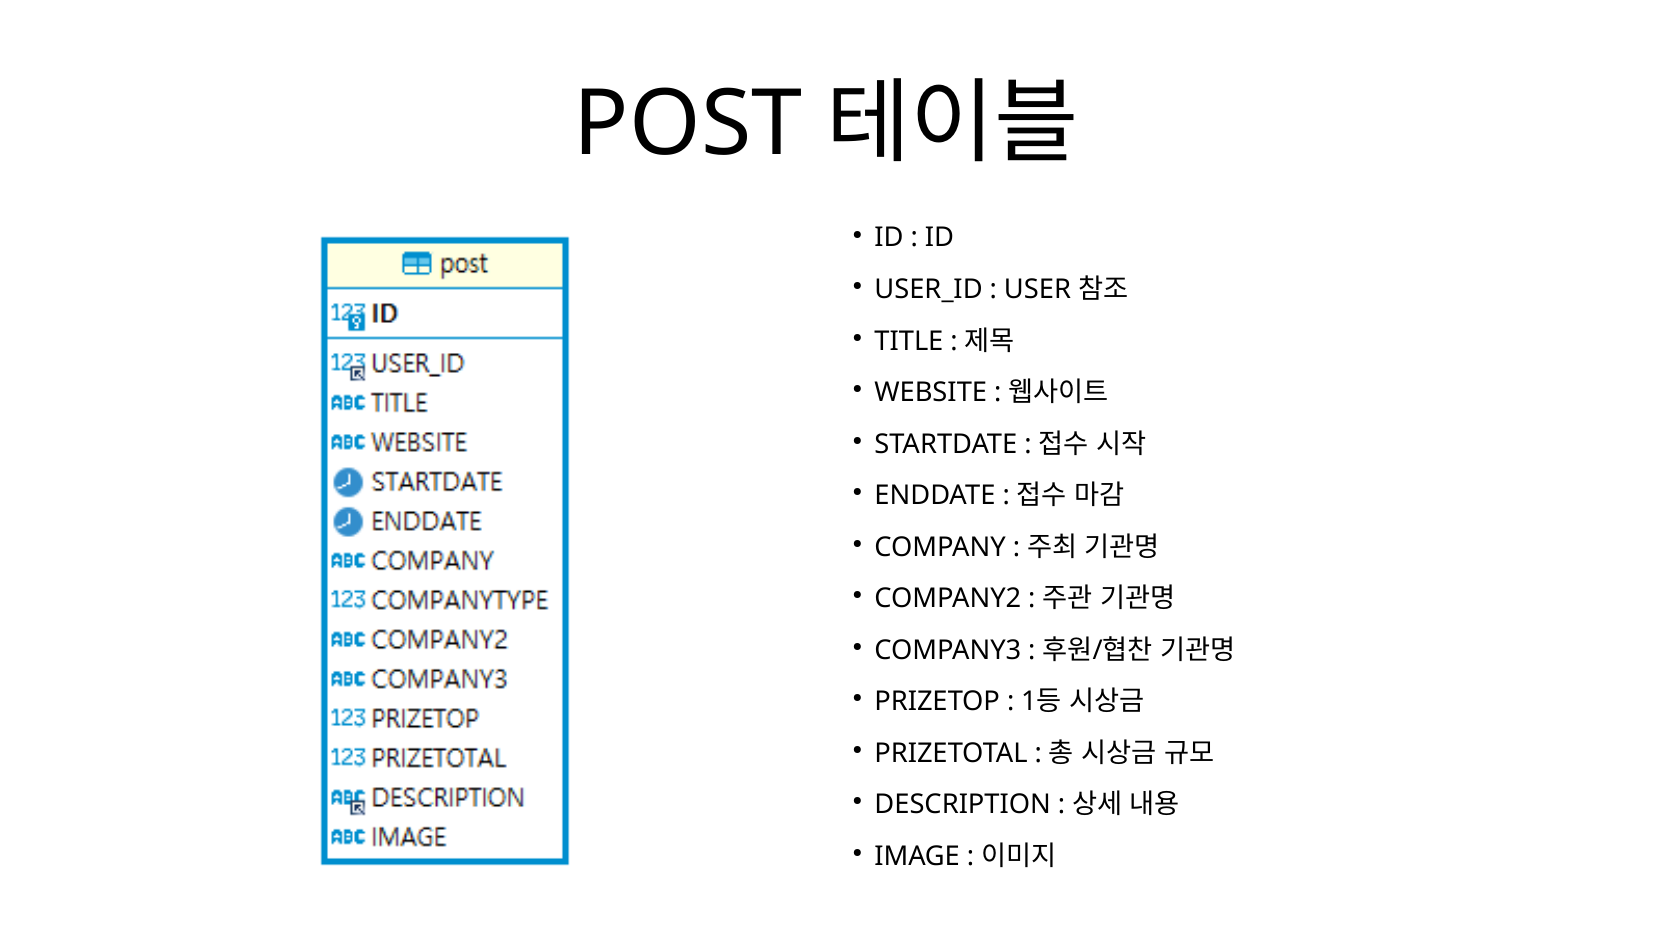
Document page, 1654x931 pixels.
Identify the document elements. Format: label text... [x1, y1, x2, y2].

picture [301, 217, 590, 886]
list ID : ID USER_ID : USER 참조 TITLE : 제목 WEBSITE : 웹사이트 STARTDATE : 접수 시작 ENDDATE : 접수 마감 COMPANY : 주최 기관명 COMPANY2 : 주관 기관명 COMPANY3 : 후원/협찬 기관명 PRIZETOP : 1등 시상금 PRIZETOTAL : 총 시상금 규모 DESCRIPTION : 상세 내용 IMAGE : 이미지 [845, 217, 1572, 886]
title POST 테이블 [82, 37, 1571, 193]
